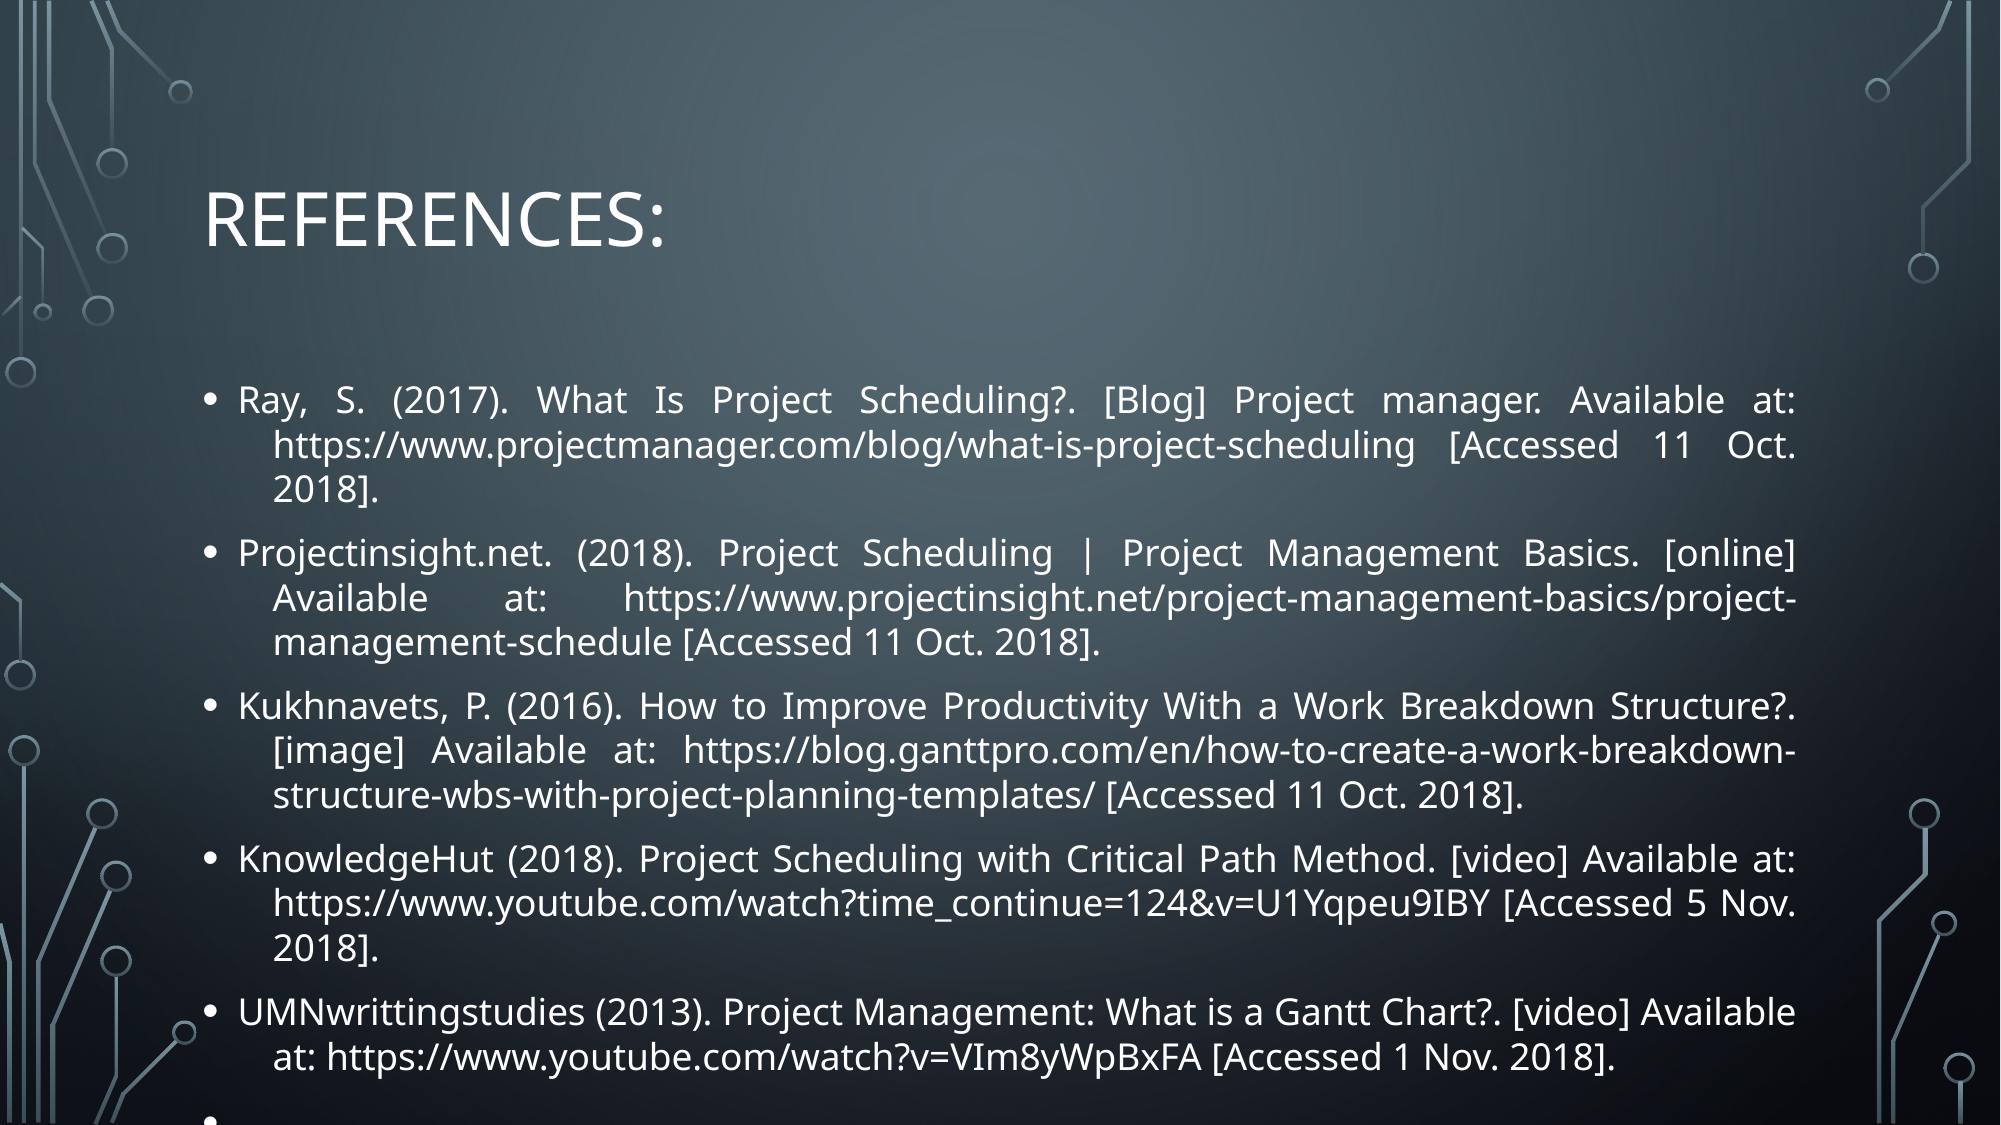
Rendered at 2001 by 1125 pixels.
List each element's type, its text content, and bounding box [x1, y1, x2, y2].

list Ray, S. (2017). What Is Project Scheduling?. [Blog] Project manager. Available at: https://www.projectmanager.com/blog/what-is-project-scheduling [Accessed 11 Oct. 2018]. Projectinsight.net. (2018). Project Scheduling | Project Management Basics. [online] Available at: https://www.projectinsight.net/project-management-basics/project-management-schedule [Accessed 11 Oct. 2018]. Kukhnavets, P. (2016). How to Improve Productivity With a Work Breakdown Structure?. [image] Available at: https://blog.ganttpro.com/en/how-to-create-a-work-breakdown-structure-wbs-with-project-planning-templates/ [Accessed 11 Oct. 2018]. KnowledgeHut (2018). Project Scheduling with Critical Path Method. [video] Available at: https://www.youtube.com/watch?time_continue=124&v=U1Yqpeu9IBY [Accessed 5 Nov. 2018]. UMNwrittingstudies (2013). Project Management: What is a Gantt Chart?. [video] Available at: https://www.youtube.com/watch?v=VIm8yWpBxFA [Accessed 1 Nov. 2018]. [187, 369, 1813, 1101]
title References: [187, 101, 1813, 344]
